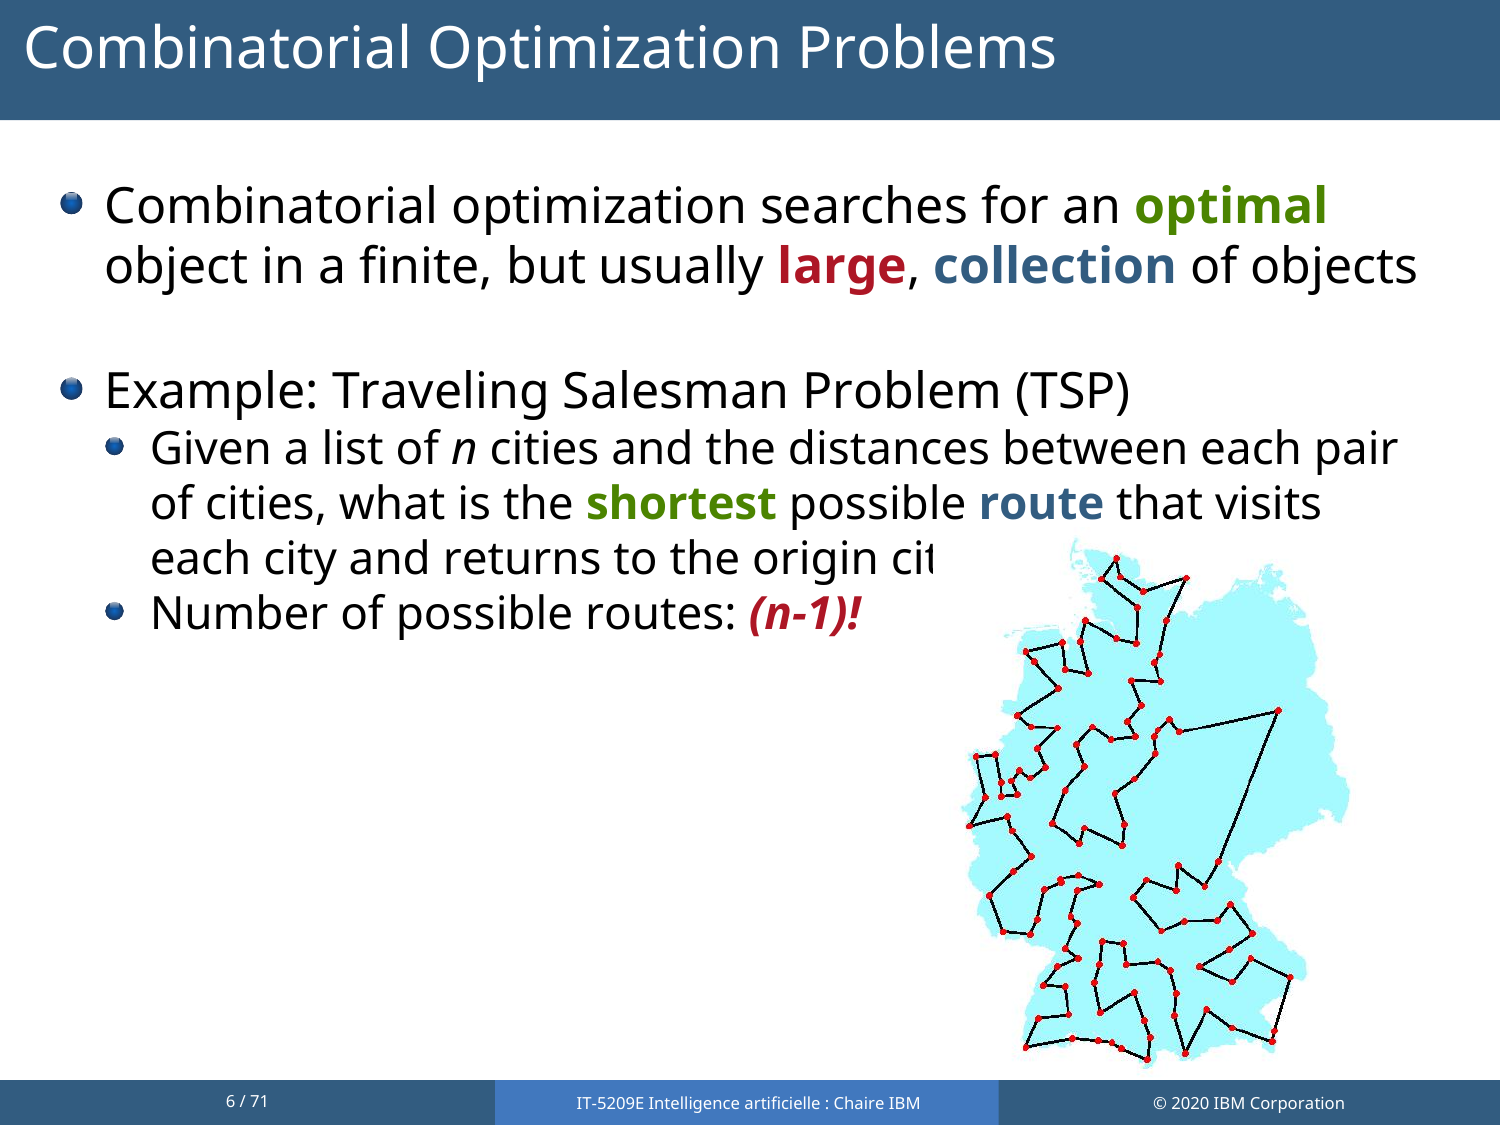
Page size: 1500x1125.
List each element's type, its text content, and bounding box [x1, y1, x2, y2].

list Combinatorial optimization searches for an optimal object in a finite, but usually large, collection of objects Example: Traveling Salesman Problem (TSP) Given a list of n cities and the distances between each pair of cities, what is the shortest possible route that visits each city and returns to the origin city? Number of possible routes: (n-1)! [45, 165, 1441, 1036]
picture [933, 527, 1384, 1080]
title Combinatorial Optimization Problems [0, 0, 1500, 121]
